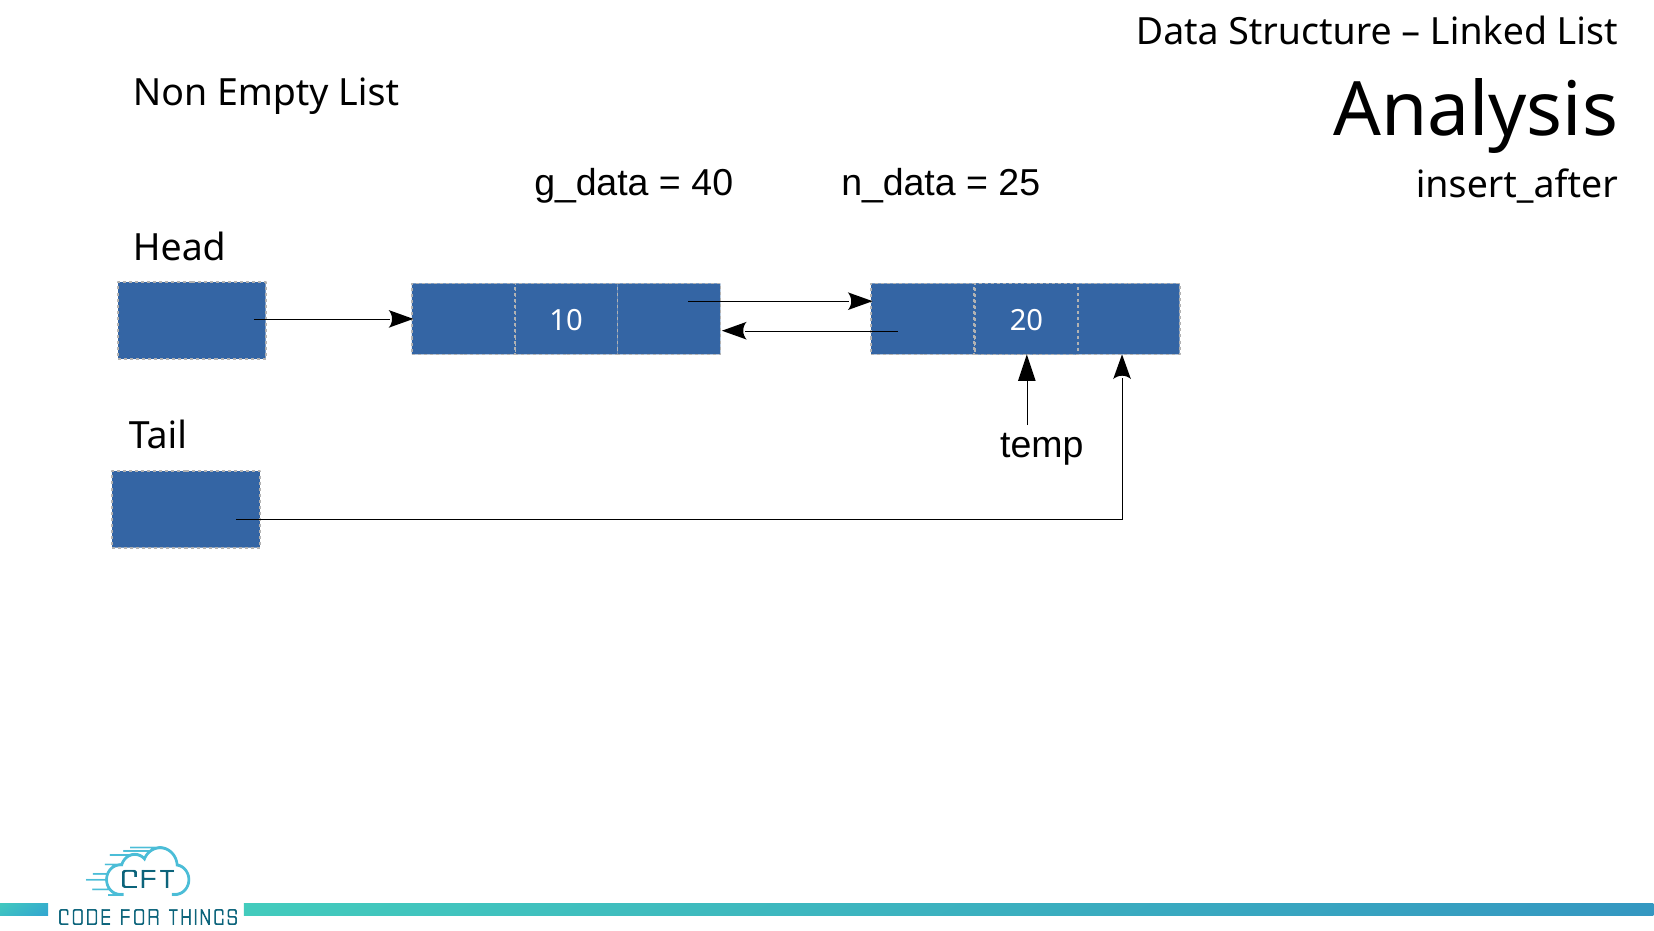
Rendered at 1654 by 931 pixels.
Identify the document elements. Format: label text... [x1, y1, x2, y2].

text_box 20 [975, 283, 1078, 355]
picture [59, 846, 237, 925]
text_box [411, 283, 515, 355]
text_box temp [985, 415, 1099, 473]
text_box Head [118, 212, 285, 293]
text_box [118, 293, 266, 359]
text_box Tail [114, 401, 237, 468]
text_box [871, 283, 974, 355]
text_box [1078, 283, 1180, 355]
text_box [617, 283, 721, 355]
text_box Non Empty List [118, 58, 544, 125]
title Data Structure – Linked List Analysis insert_after [1099, 0, 1619, 216]
text_box g_data = 40 [519, 153, 749, 211]
text_box [112, 471, 260, 548]
text_box 10 [515, 283, 617, 355]
text_box n_data = 25 [826, 153, 1056, 211]
